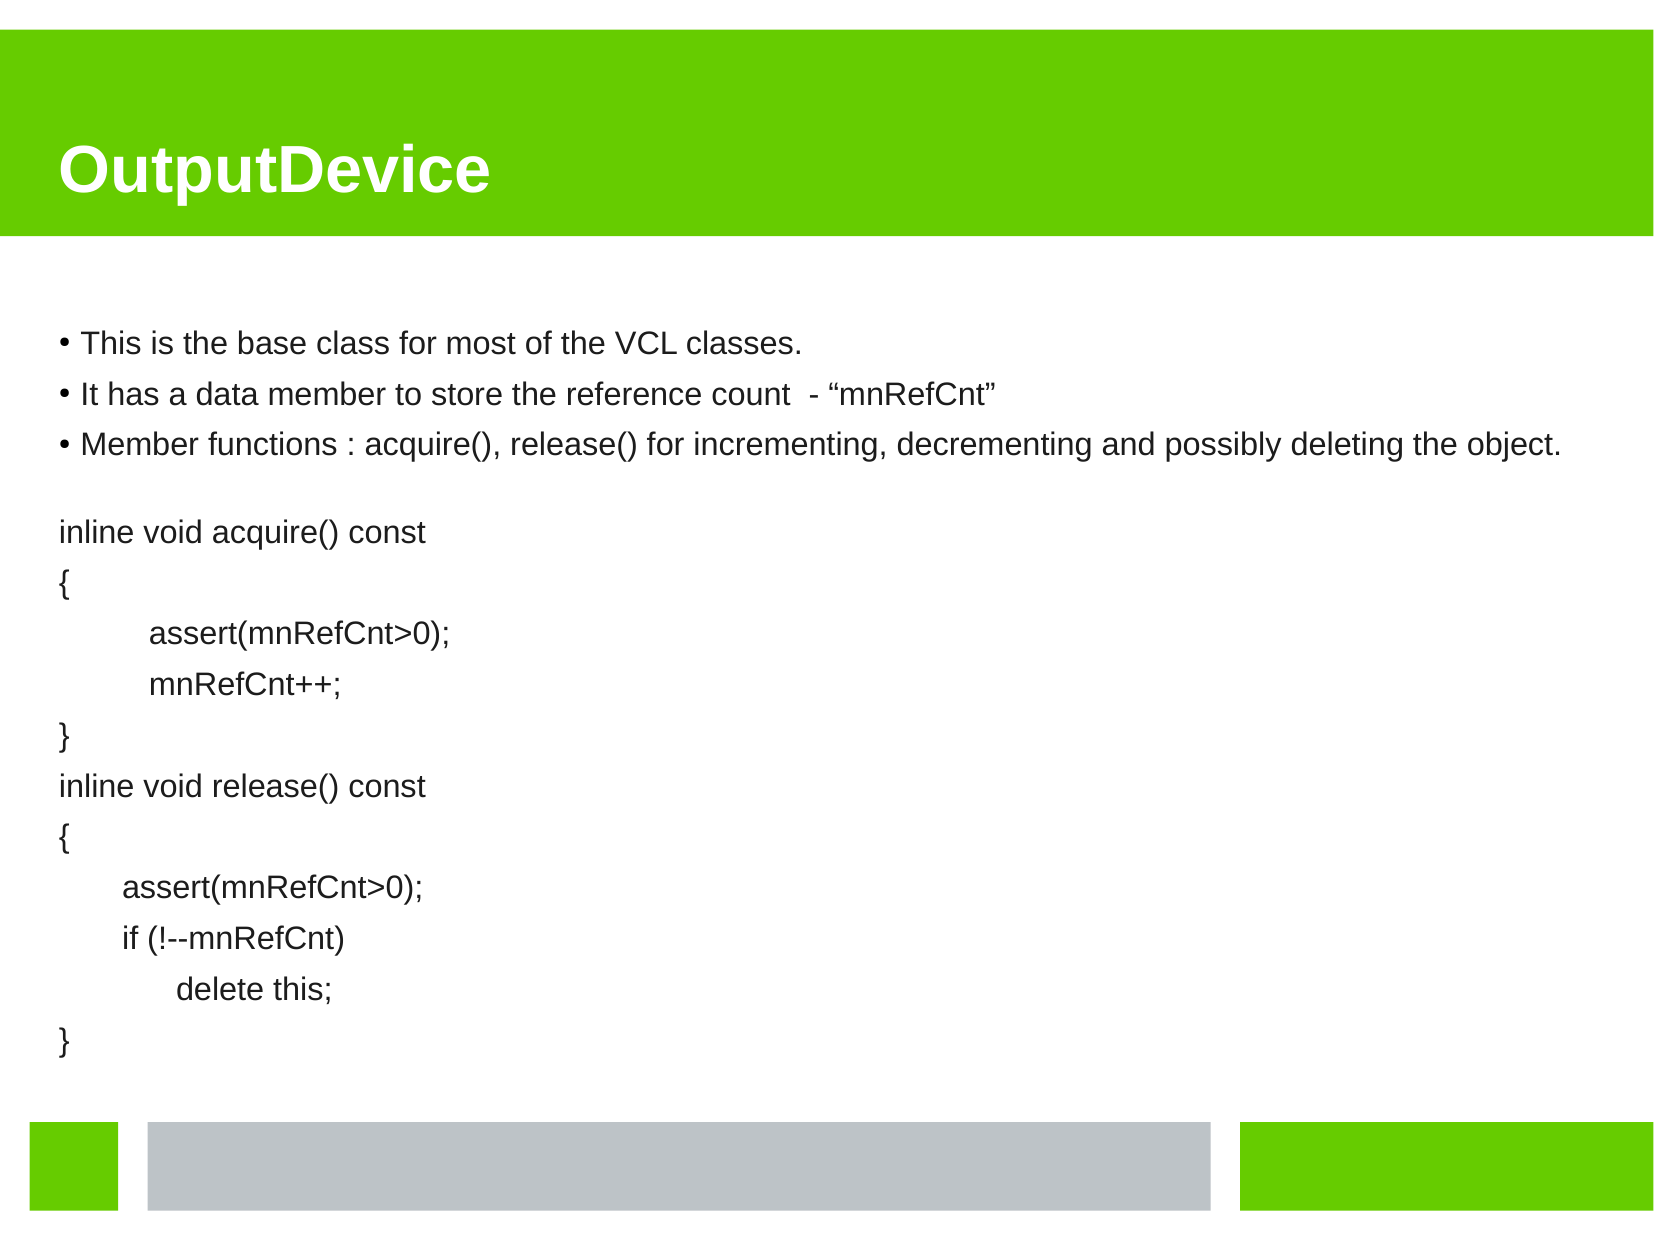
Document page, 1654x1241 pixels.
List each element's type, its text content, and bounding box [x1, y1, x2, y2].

title OutputDevice [59, 59, 1595, 207]
list This is the base class for most of the VCL classes. It has a data member to store the reference count - “mnRefCnt” Member functions : acquire(), release() for incrementing, decrementing and possibly deleting the object. inline void acquire() const { assert(mnRefCnt>0); mnRefCnt++; } inline void release() const { assert(mnRefCnt>0); if (!--mnRefCnt) delete this; } [59, 324, 1565, 1093]
